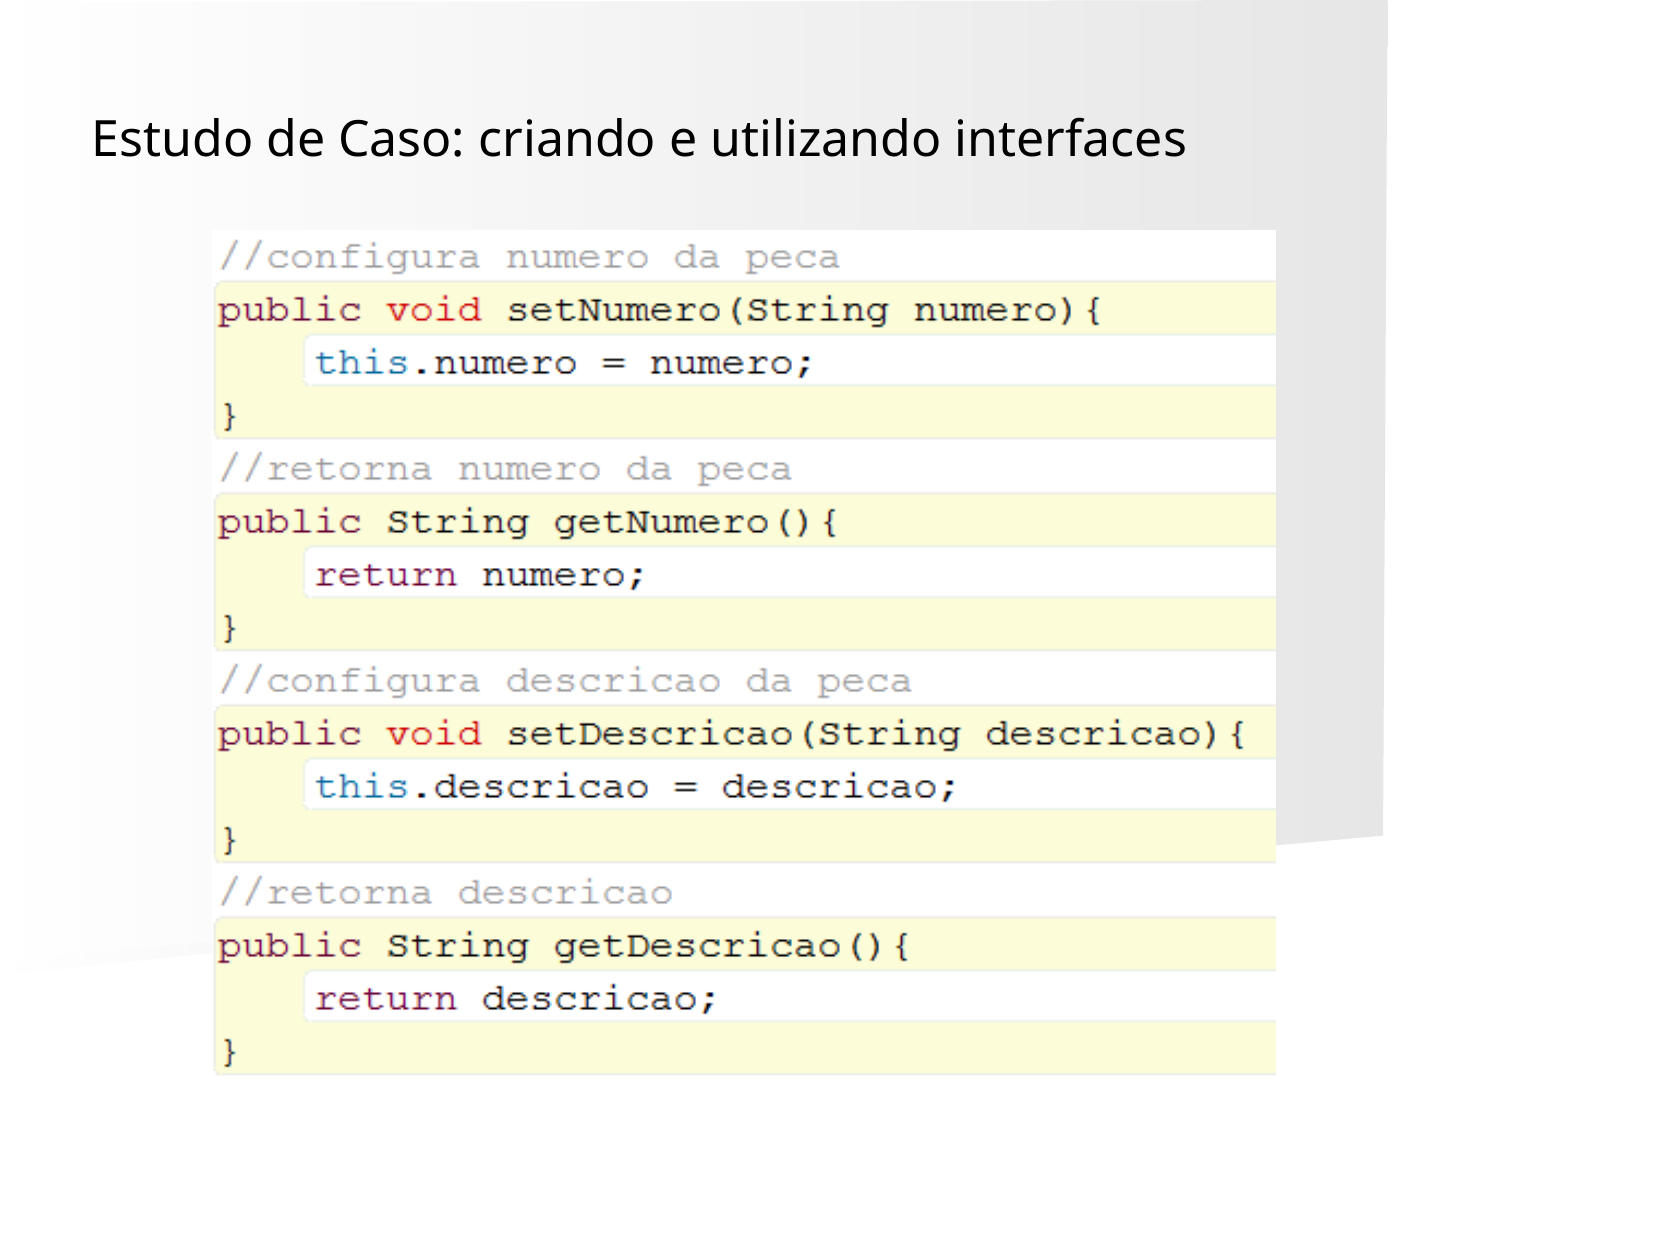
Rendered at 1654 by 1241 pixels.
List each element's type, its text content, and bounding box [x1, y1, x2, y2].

title Estudo de Caso: criando e utilizando interfaces [76, 42, 1427, 231]
picture [212, 230, 1276, 1081]
